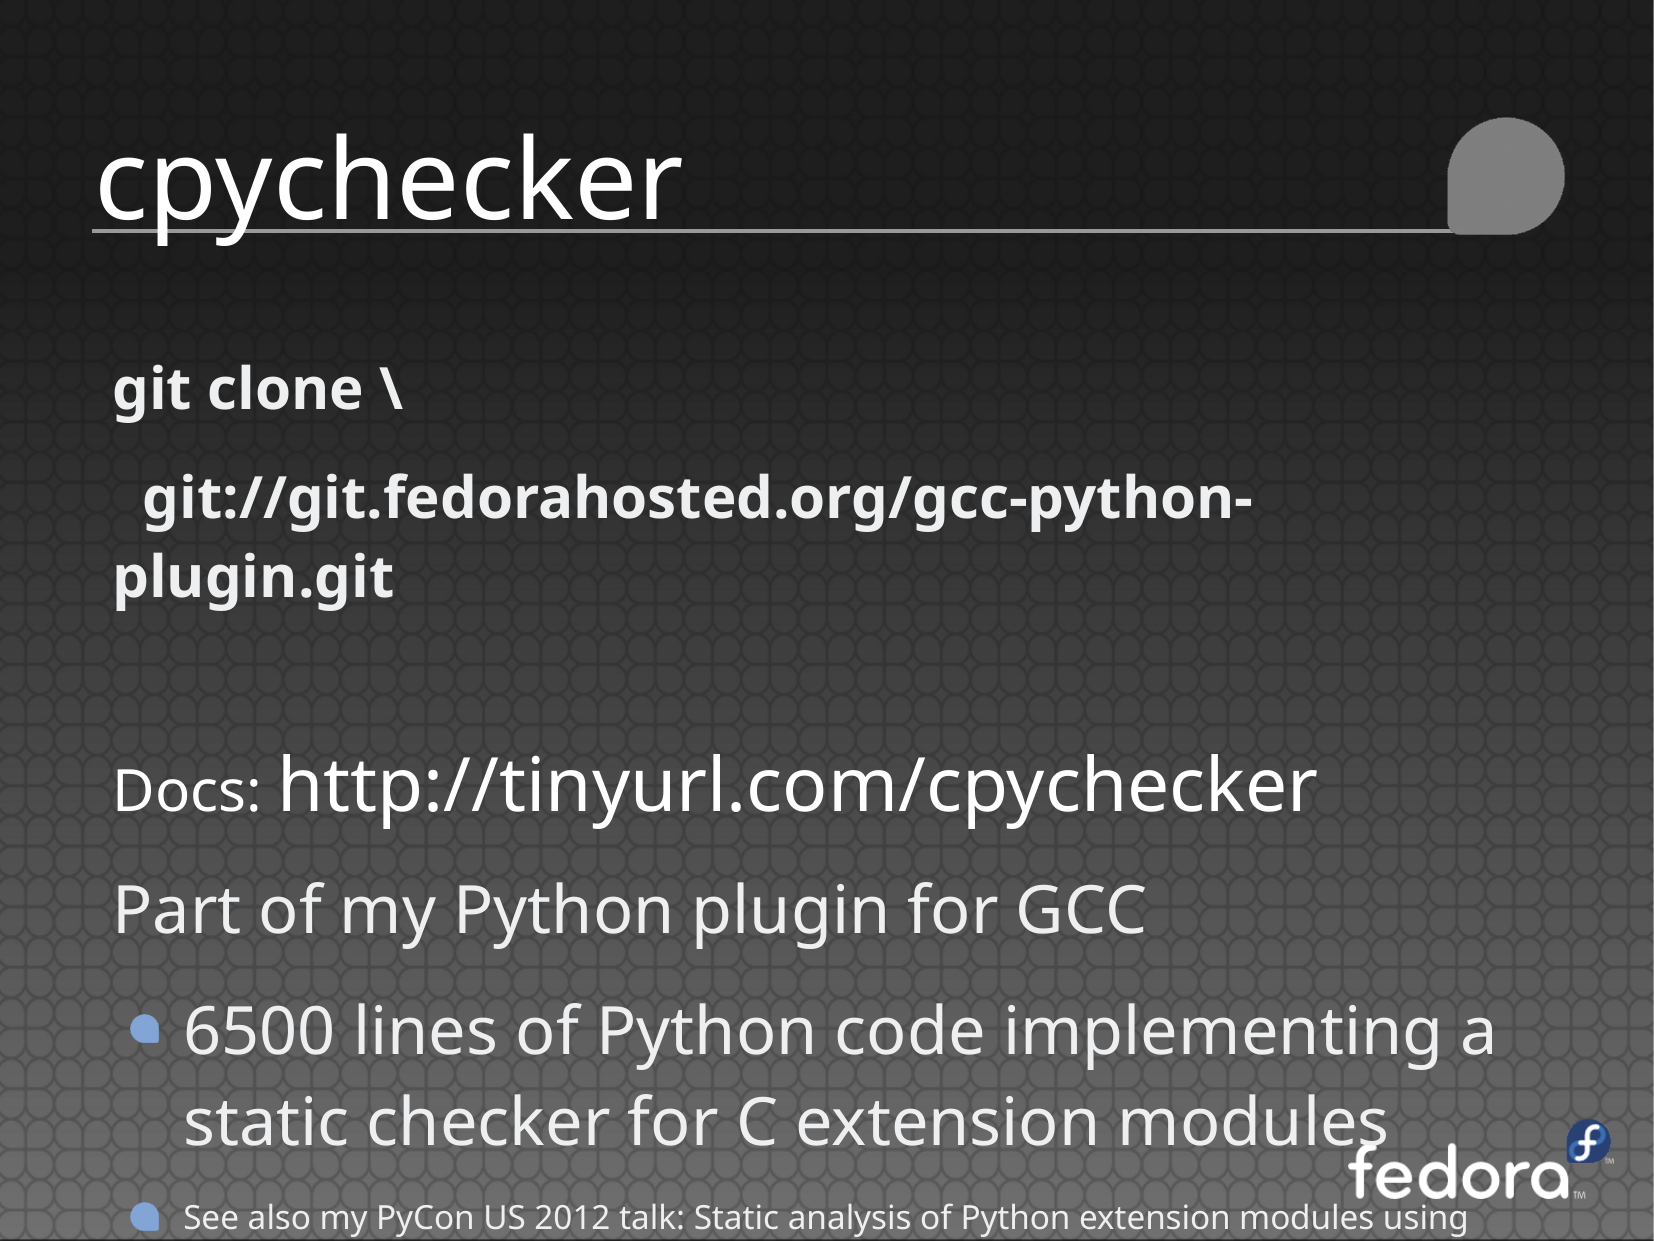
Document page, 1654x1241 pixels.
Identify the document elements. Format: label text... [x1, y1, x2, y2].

picture [0, 0, 1654, 1241]
title cpychecker [94, 100, 1426, 251]
list git clone \ git://git.fedorahosted.org/gcc-python-plugin.git Docs: http://tinyurl.com/cpychecker Part of my Python plugin for GCC 6500 lines of Python code implementing a static checker for C extension modules See also my PyCon US 2012 talk: Static analysis of Python extension modules using GCC https://us.pycon.org/2012/schedule/presentation/78/ [112, 227, 1501, 1163]
